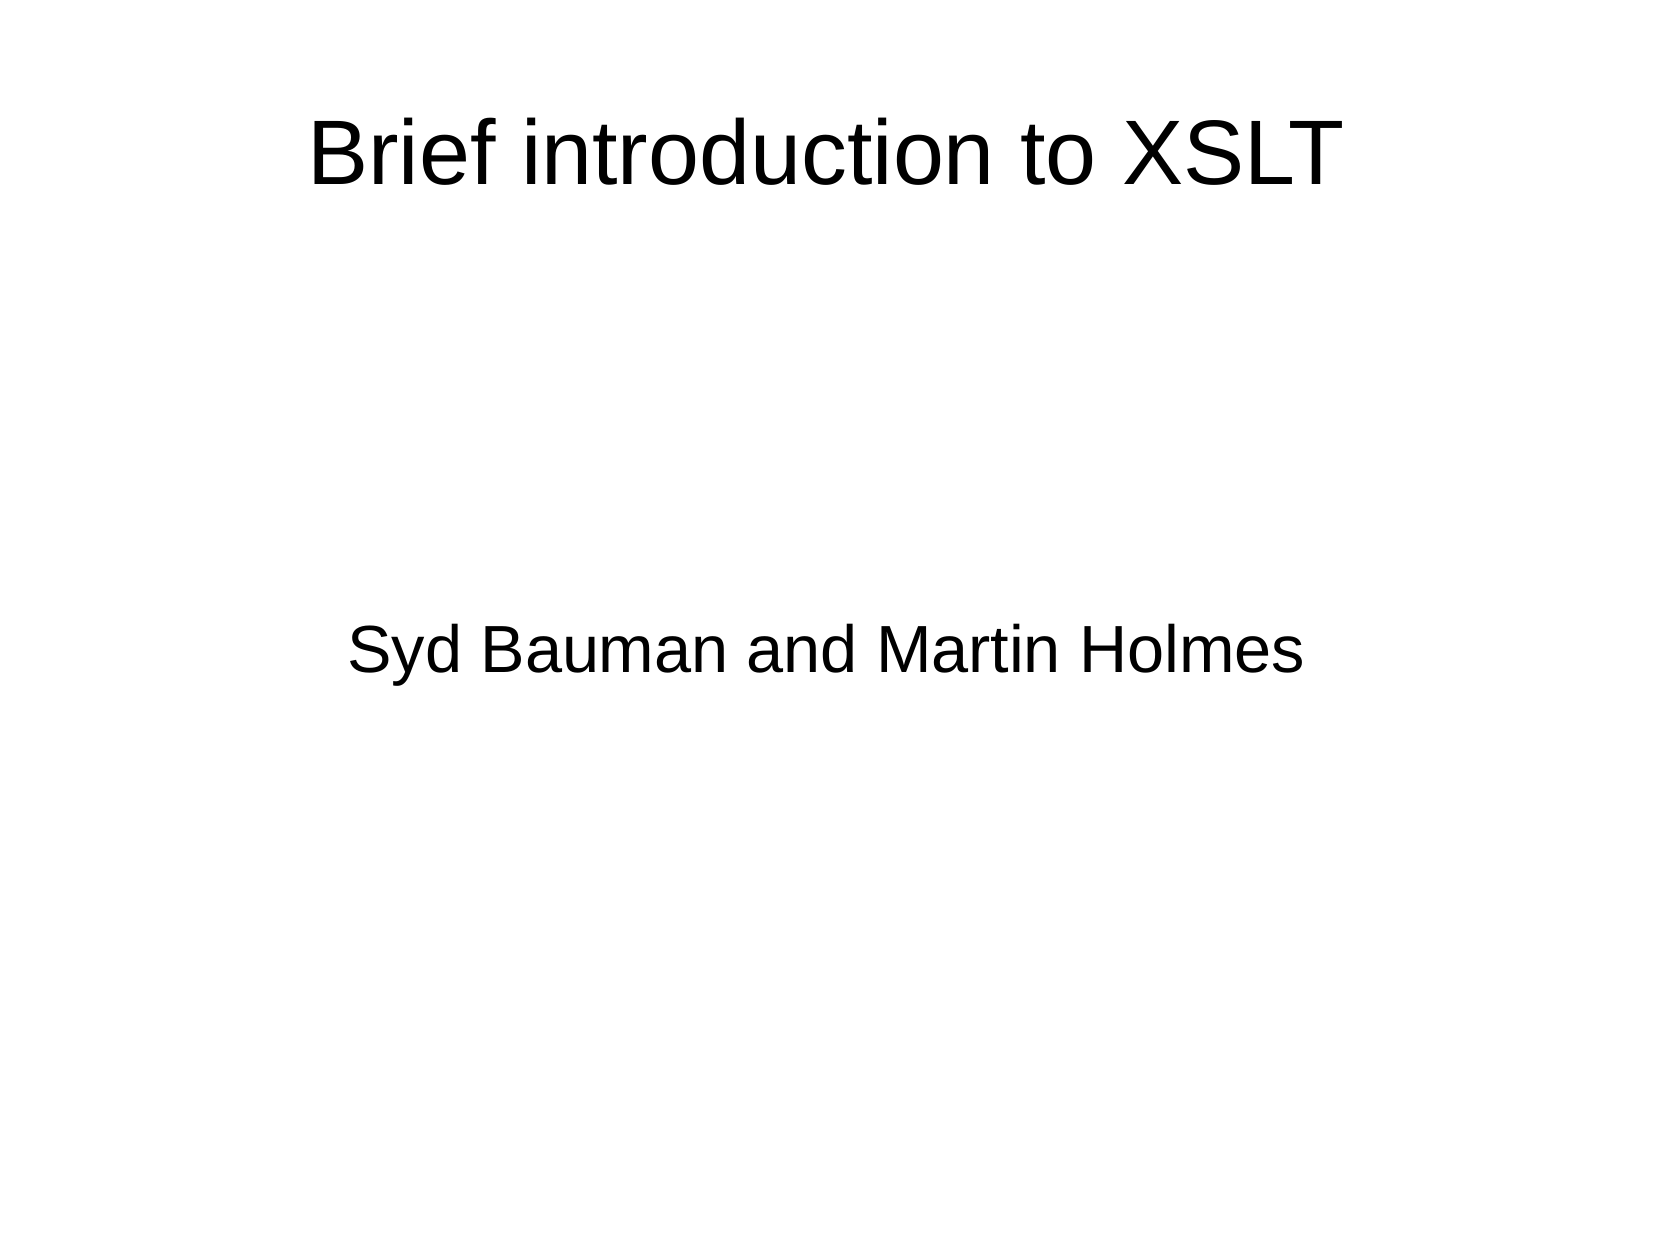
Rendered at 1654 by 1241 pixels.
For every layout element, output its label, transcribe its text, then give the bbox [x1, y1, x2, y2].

subtitle Syd Bauman and Martin Holmes [82, 290, 1571, 1010]
title Brief introduction to XSLT [82, 49, 1571, 257]
